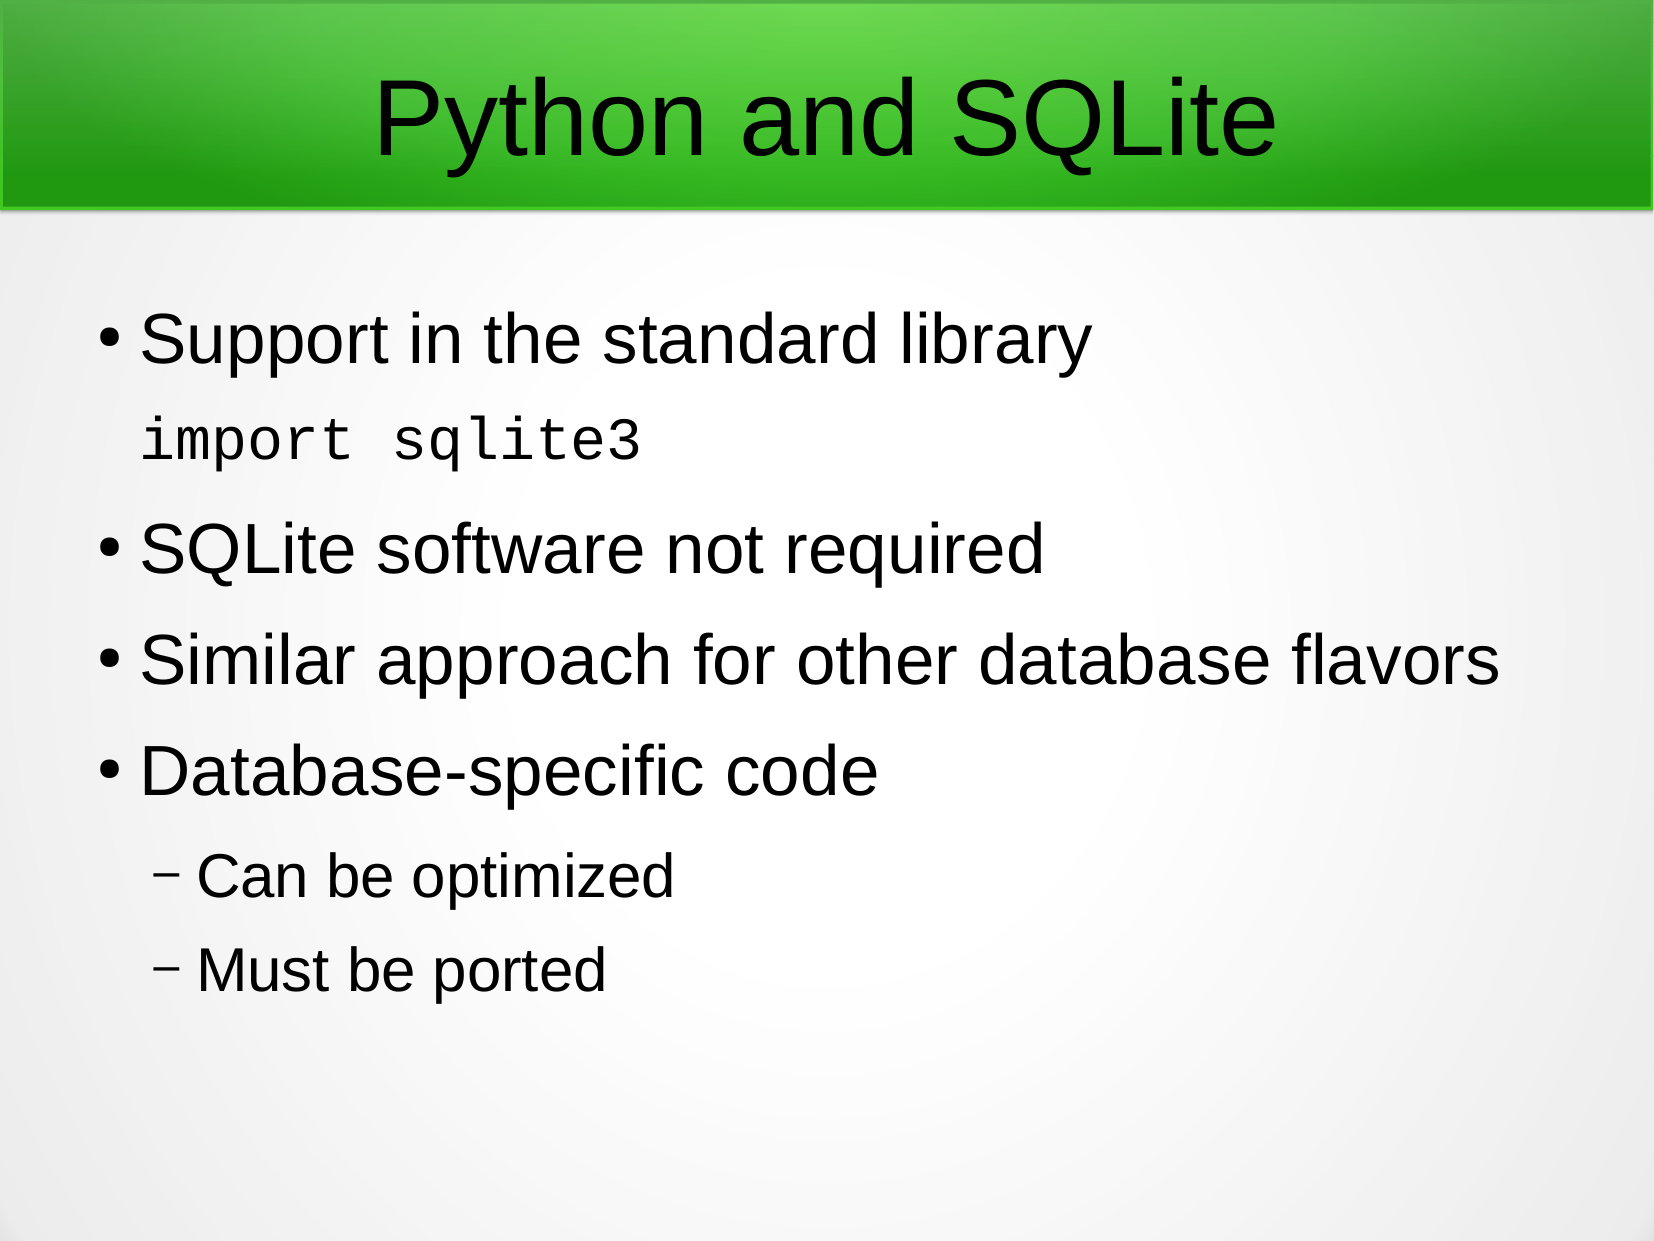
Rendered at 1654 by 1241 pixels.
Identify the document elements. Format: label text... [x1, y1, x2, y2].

list Support in the standard library import sqlite3 SQLite software not required Similar approach for other database flavors Database-specific code Can be optimized Must be ported [82, 299, 1571, 1019]
title Python and SQLite [82, 47, 1571, 189]
